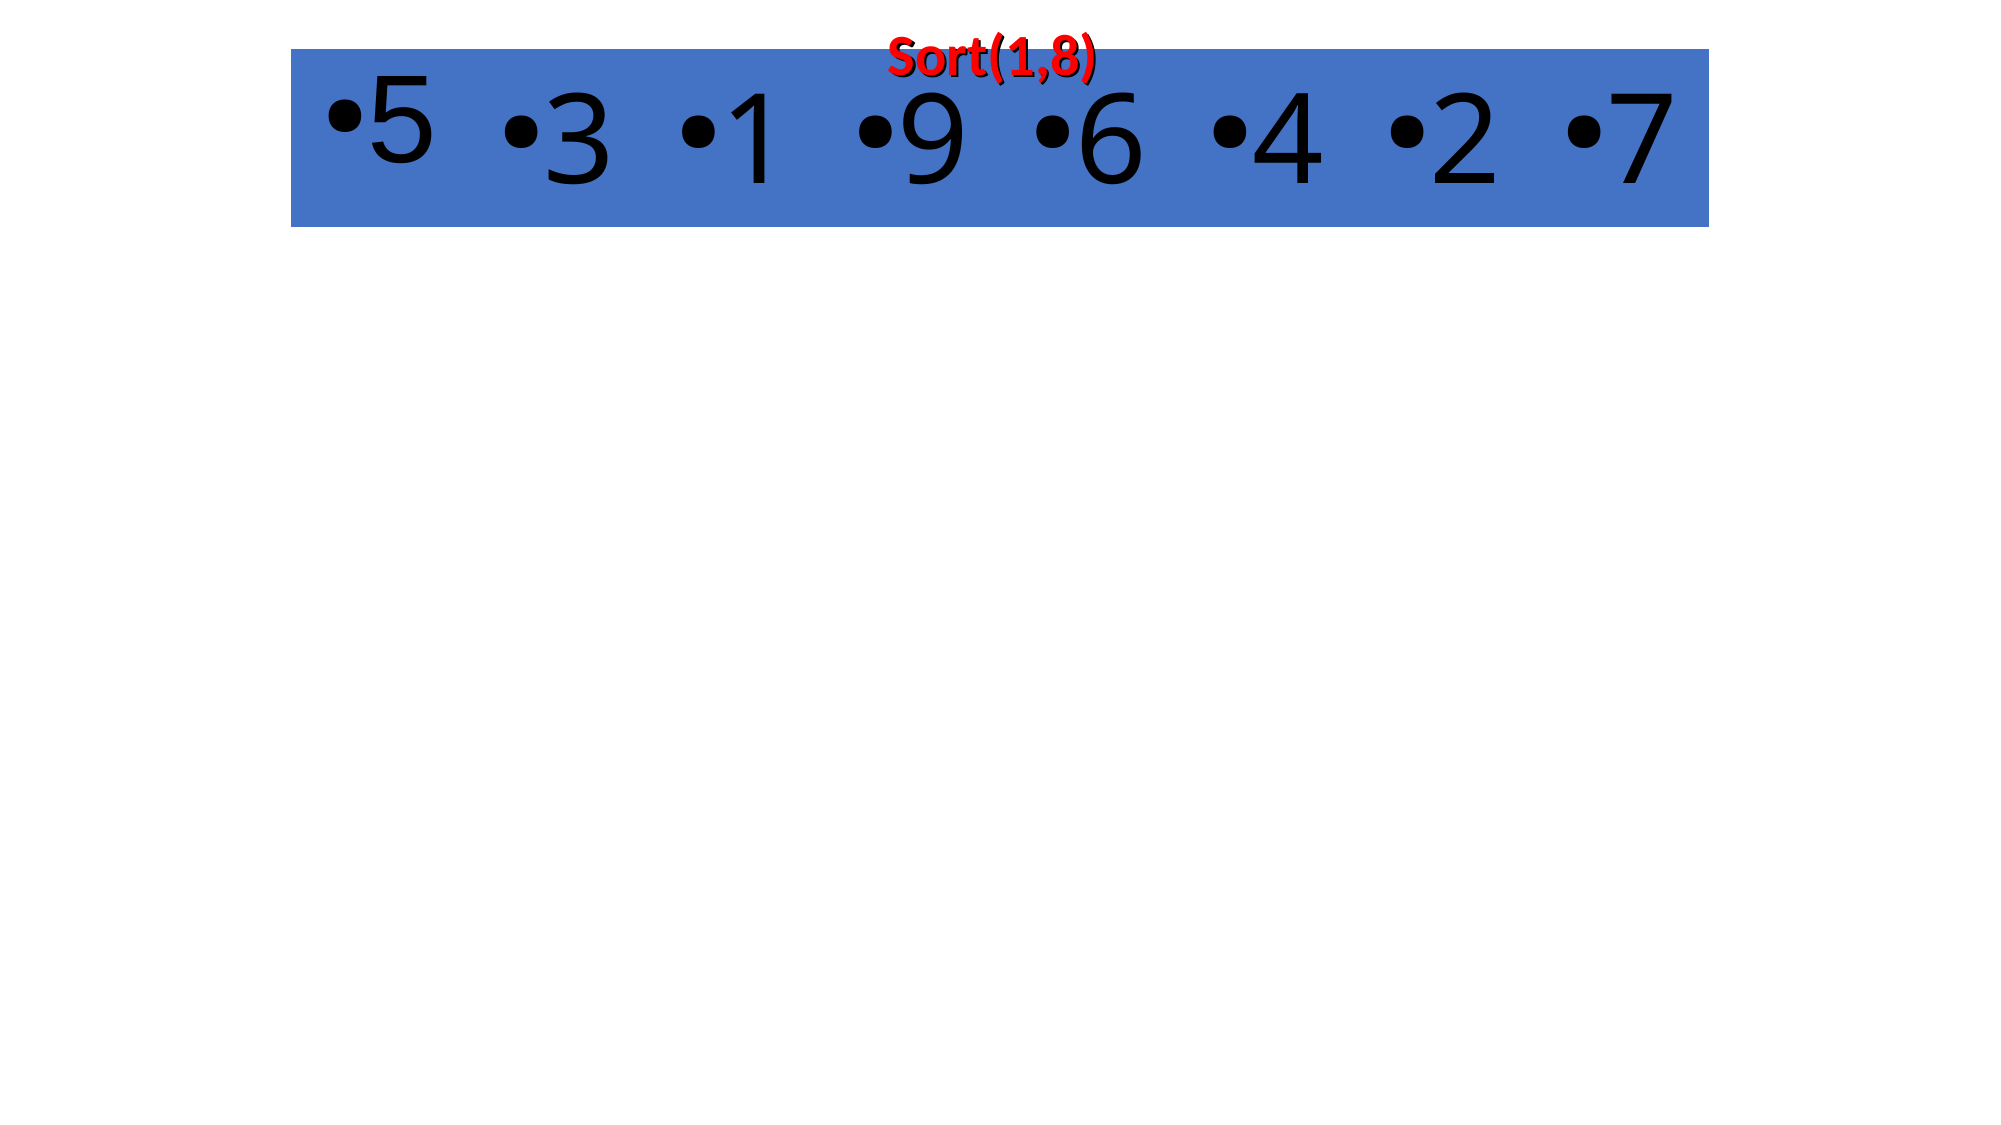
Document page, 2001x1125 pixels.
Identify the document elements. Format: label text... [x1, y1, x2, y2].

table_header 1 [646, 49, 823, 227]
table_header 2 [1354, 49, 1531, 227]
table_header 4 [1177, 49, 1354, 227]
table_header 9 [914, 102, 951, 141]
table_header 9 [823, 49, 1000, 227]
table_header 7 [1531, 49, 1709, 227]
text_box Sort(1,8) [873, 9, 1113, 94]
table_header 5 [291, 49, 468, 227]
table_header 6 [1093, 136, 1130, 175]
table_header 3 [468, 49, 646, 227]
table_header 6 [1000, 49, 1177, 227]
